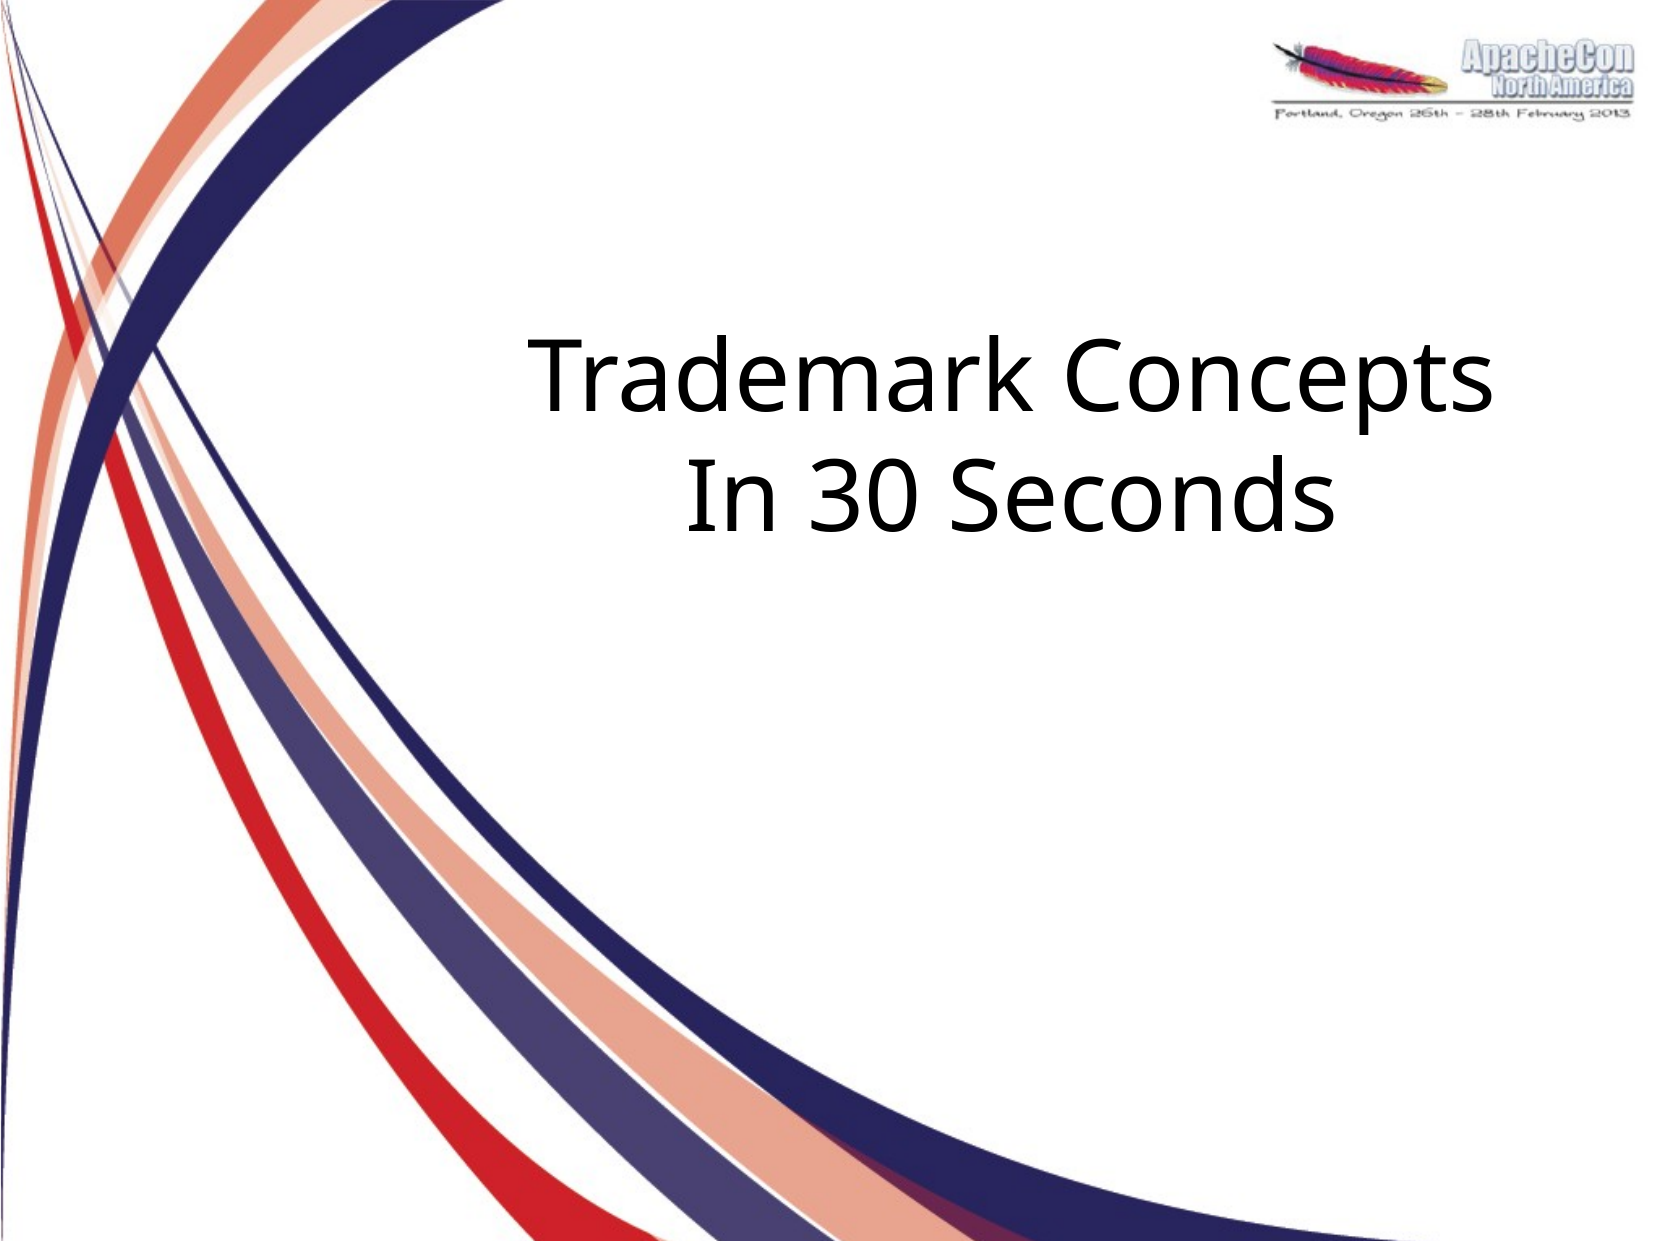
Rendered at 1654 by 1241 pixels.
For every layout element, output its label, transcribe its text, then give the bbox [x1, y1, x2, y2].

title Trademark Concepts In 30 Seconds [487, 300, 1538, 563]
picture [0, 0, 1654, 1241]
